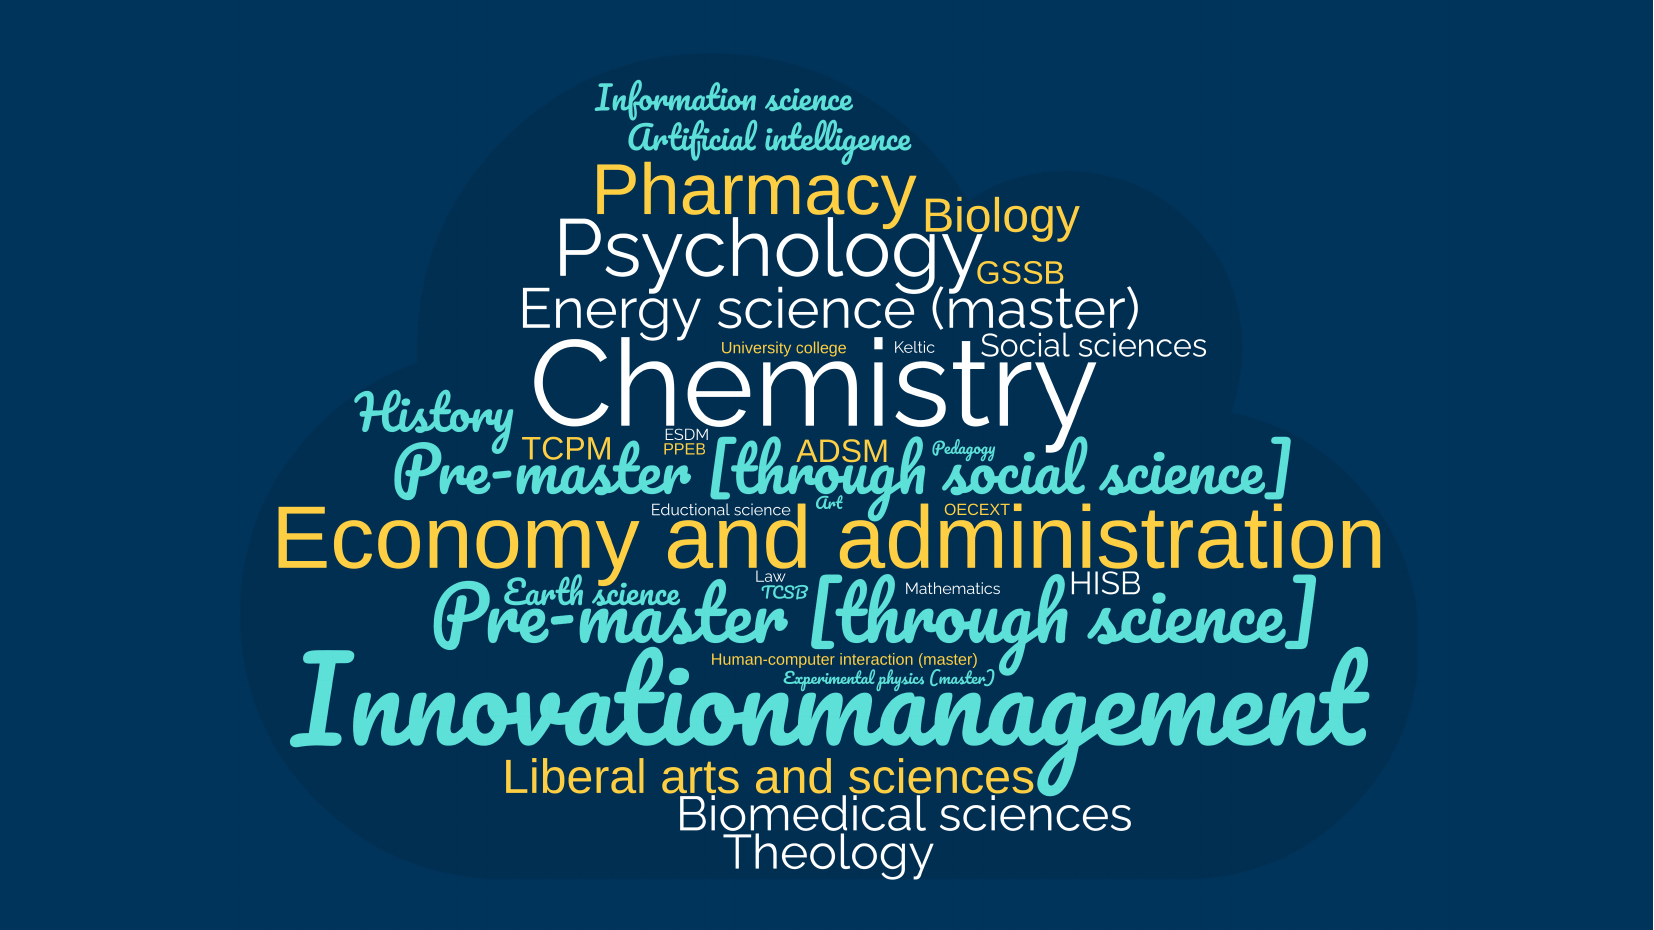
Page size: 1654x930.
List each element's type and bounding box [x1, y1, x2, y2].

picture [209, 0, 1449, 930]
